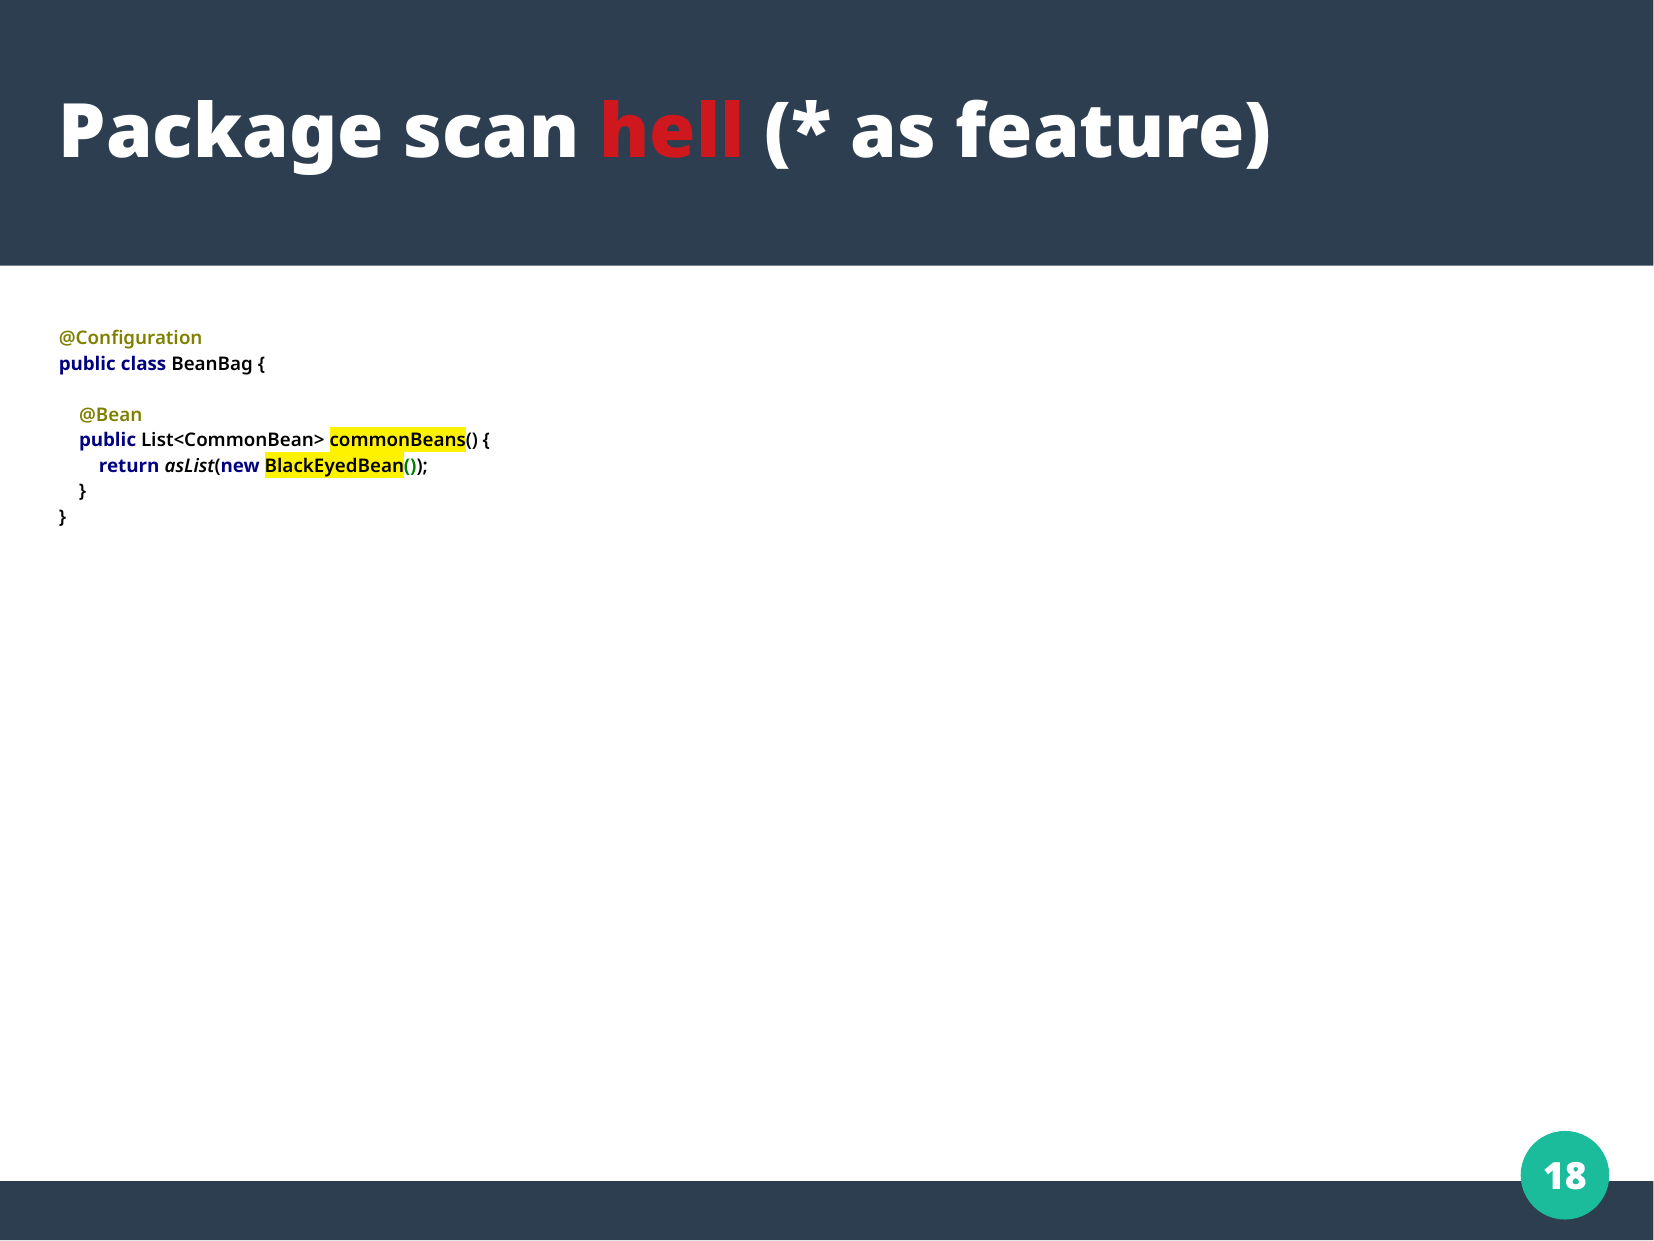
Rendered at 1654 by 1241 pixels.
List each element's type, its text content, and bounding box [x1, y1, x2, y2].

title Package scan hell (* as feature) [59, 49, 1595, 207]
list @Configuration public class BeanBag { @Bean public List<CommonBean> commonBeans() { return asList(new BlackEyedBean()); } } [59, 324, 1595, 1152]
